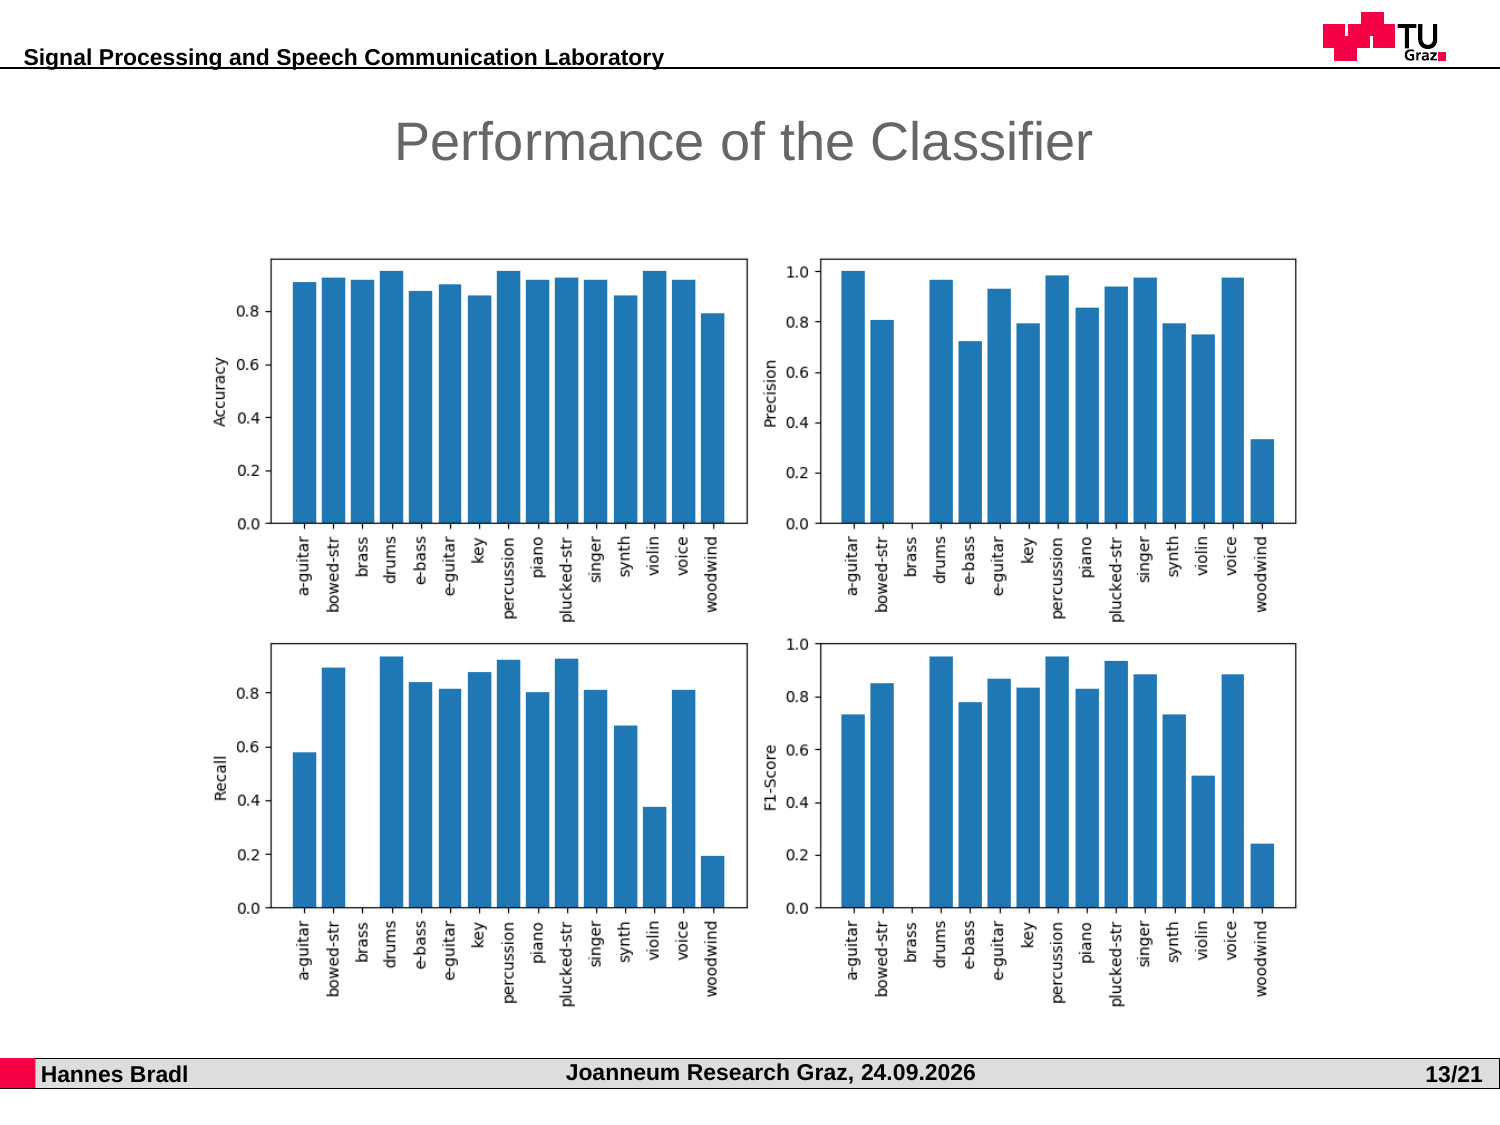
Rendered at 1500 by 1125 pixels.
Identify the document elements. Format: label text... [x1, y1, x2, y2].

picture [197, 242, 1312, 1022]
list Performance of the Classifier [107, 106, 1382, 201]
